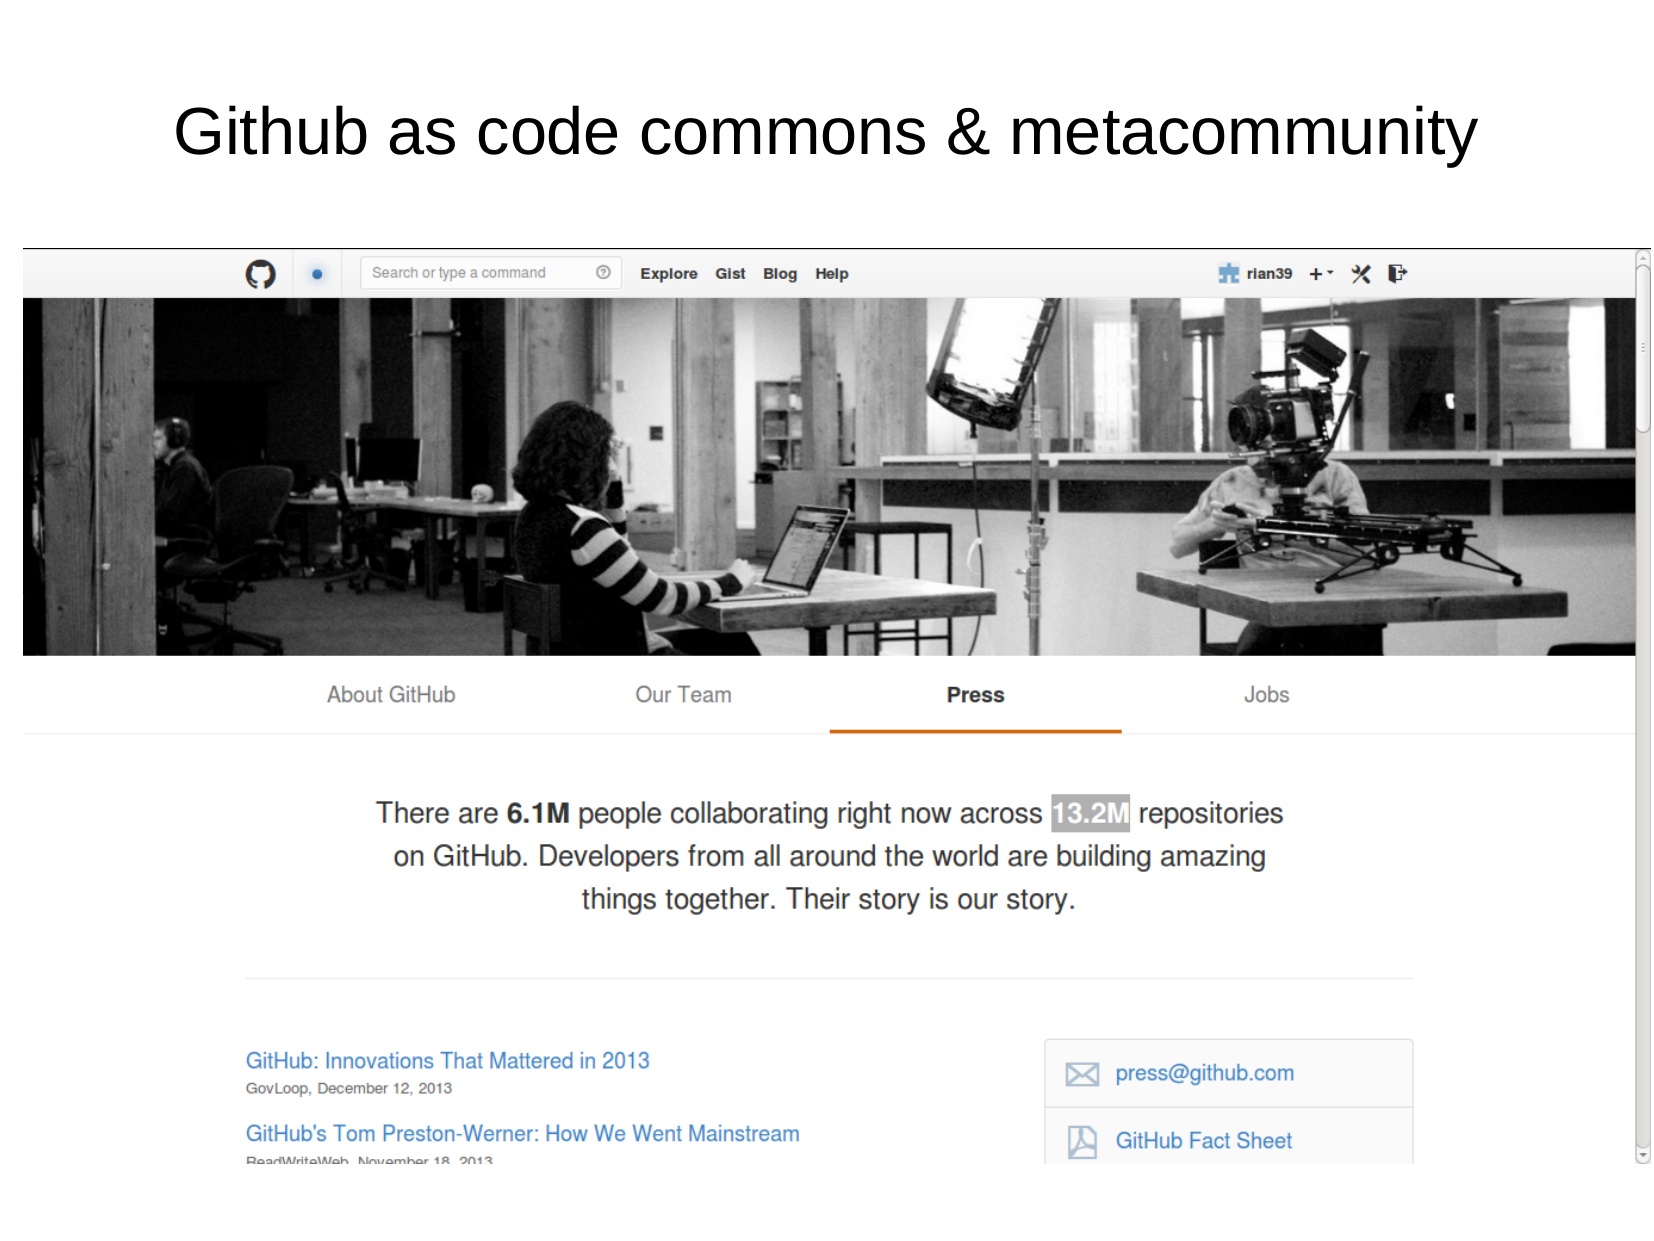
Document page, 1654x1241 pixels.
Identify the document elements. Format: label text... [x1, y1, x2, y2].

title Github as code commons & metacommunity [82, 49, 1571, 213]
picture [23, 248, 1651, 1164]
